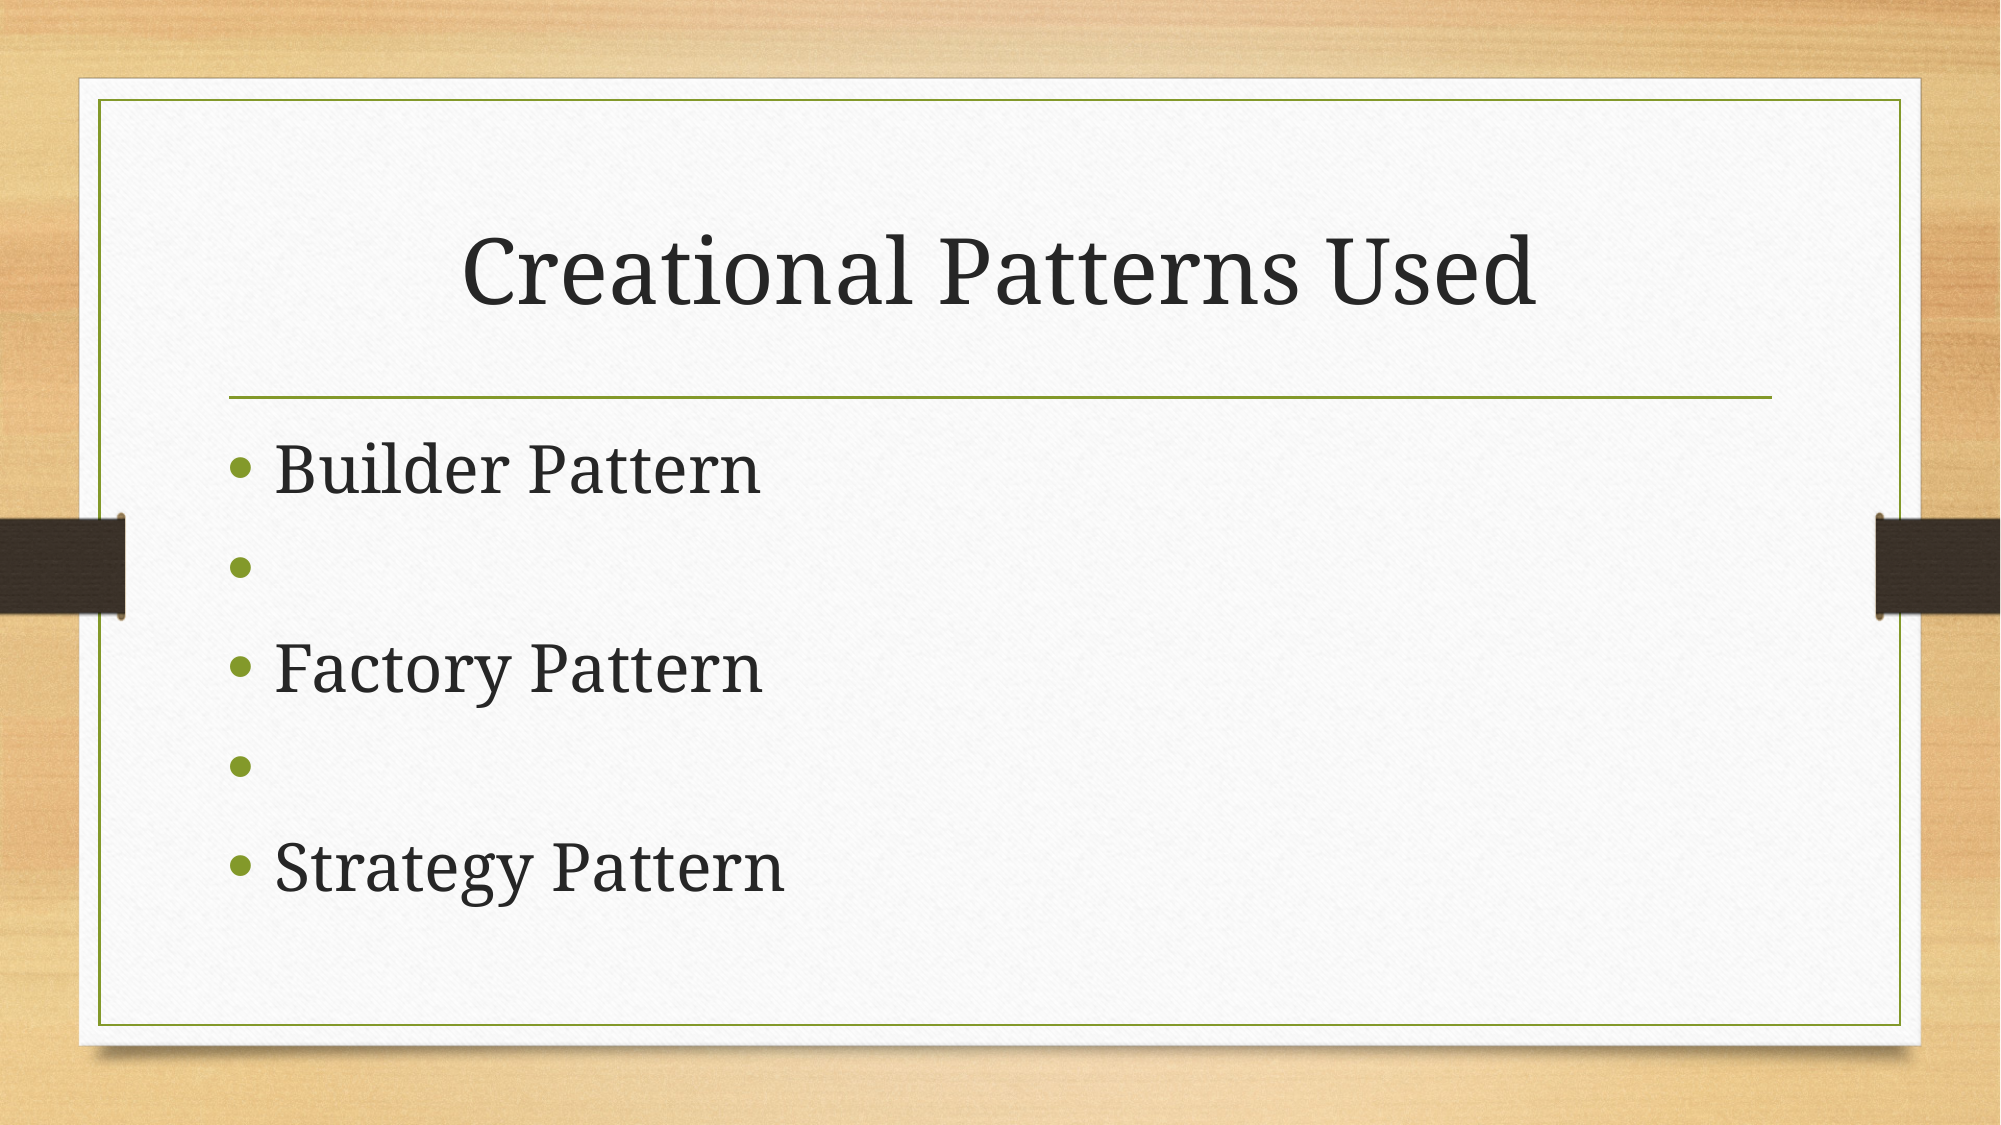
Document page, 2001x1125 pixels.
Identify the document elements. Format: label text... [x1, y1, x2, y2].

title Creational Patterns Used [212, 161, 1788, 376]
list Builder Pattern Factory Pattern Strategy Pattern [212, 419, 1788, 964]
